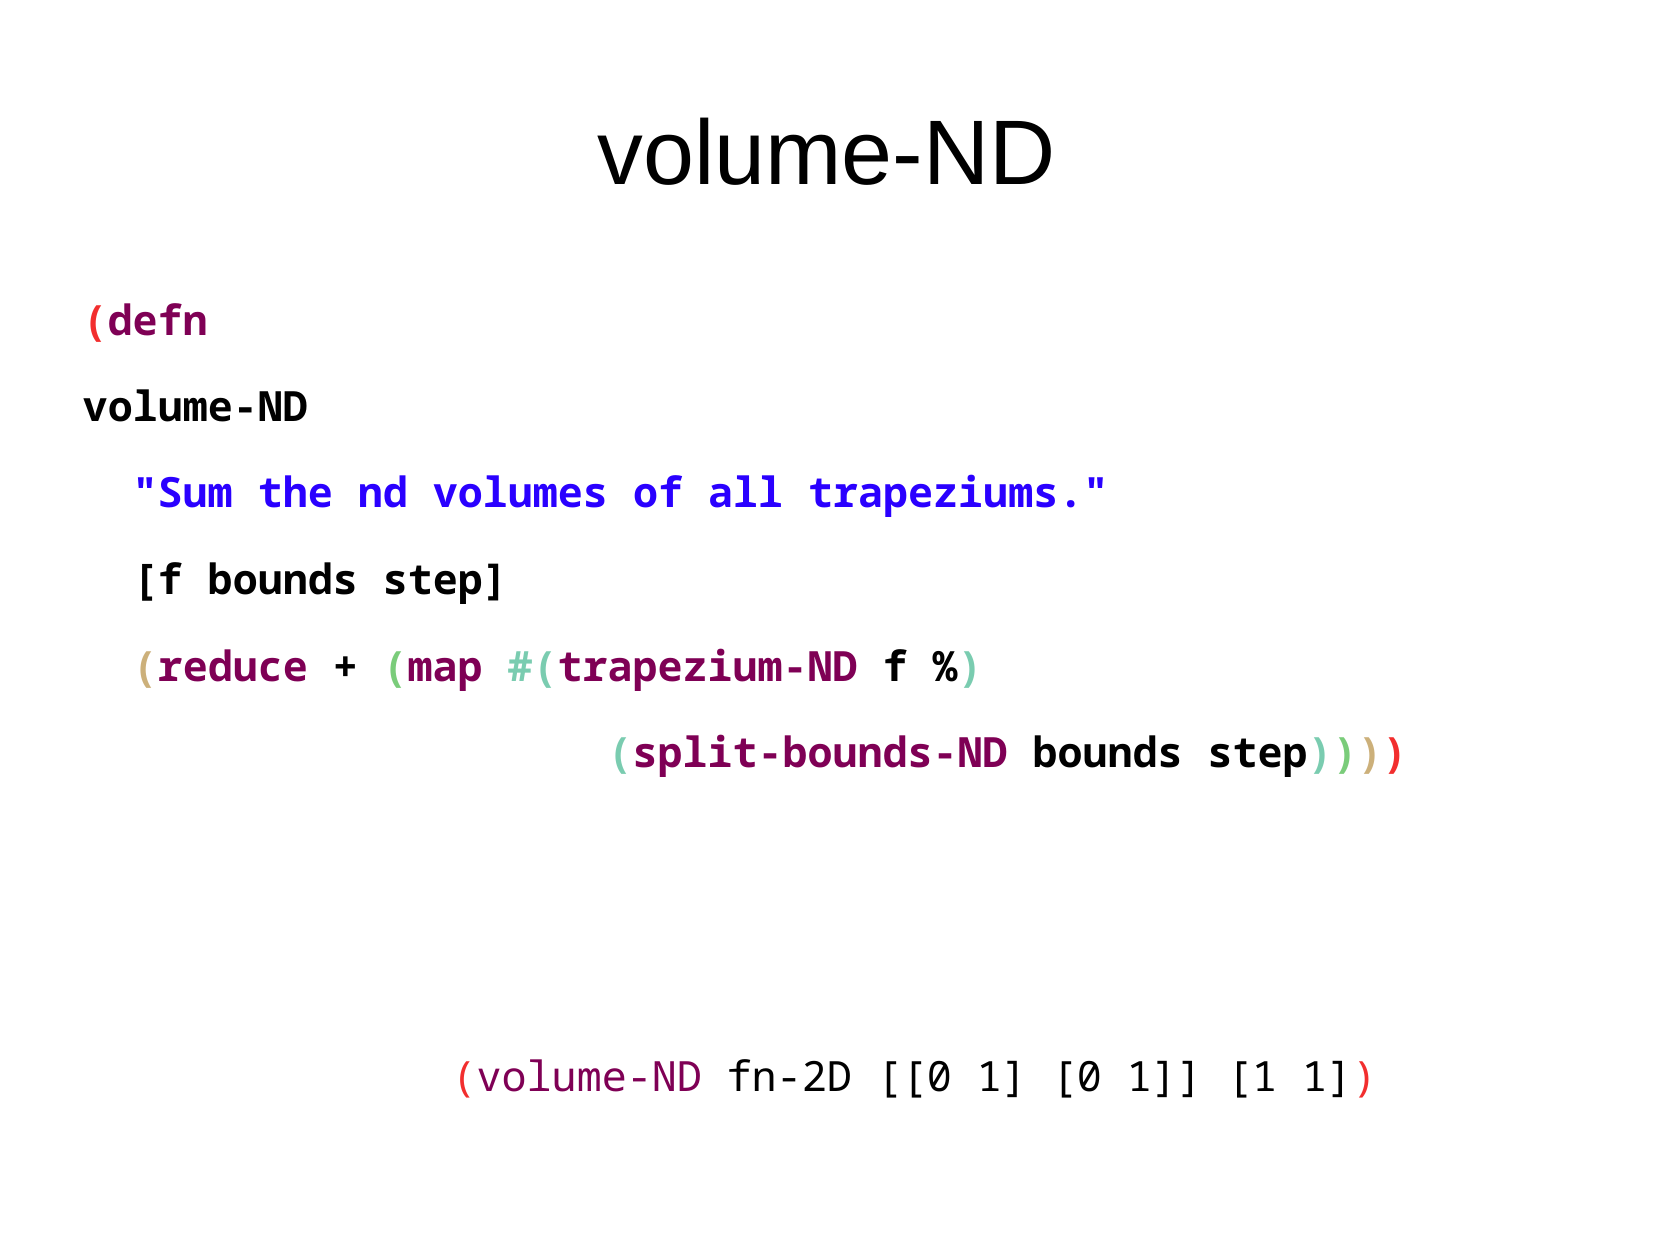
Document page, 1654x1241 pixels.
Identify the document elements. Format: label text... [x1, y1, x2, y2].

title volume-ND [82, 49, 1571, 257]
list (defn volume-ND "Sum the nd volumes of all trapeziums." [f bounds step] (reduce + (map #(trapezium-ND f %) (split-bounds-ND bounds step)))) [82, 290, 1538, 1010]
text_box (volume-ND fn-2D [[0 1] [0 1]] [1 1]) [437, 1039, 1548, 1103]
